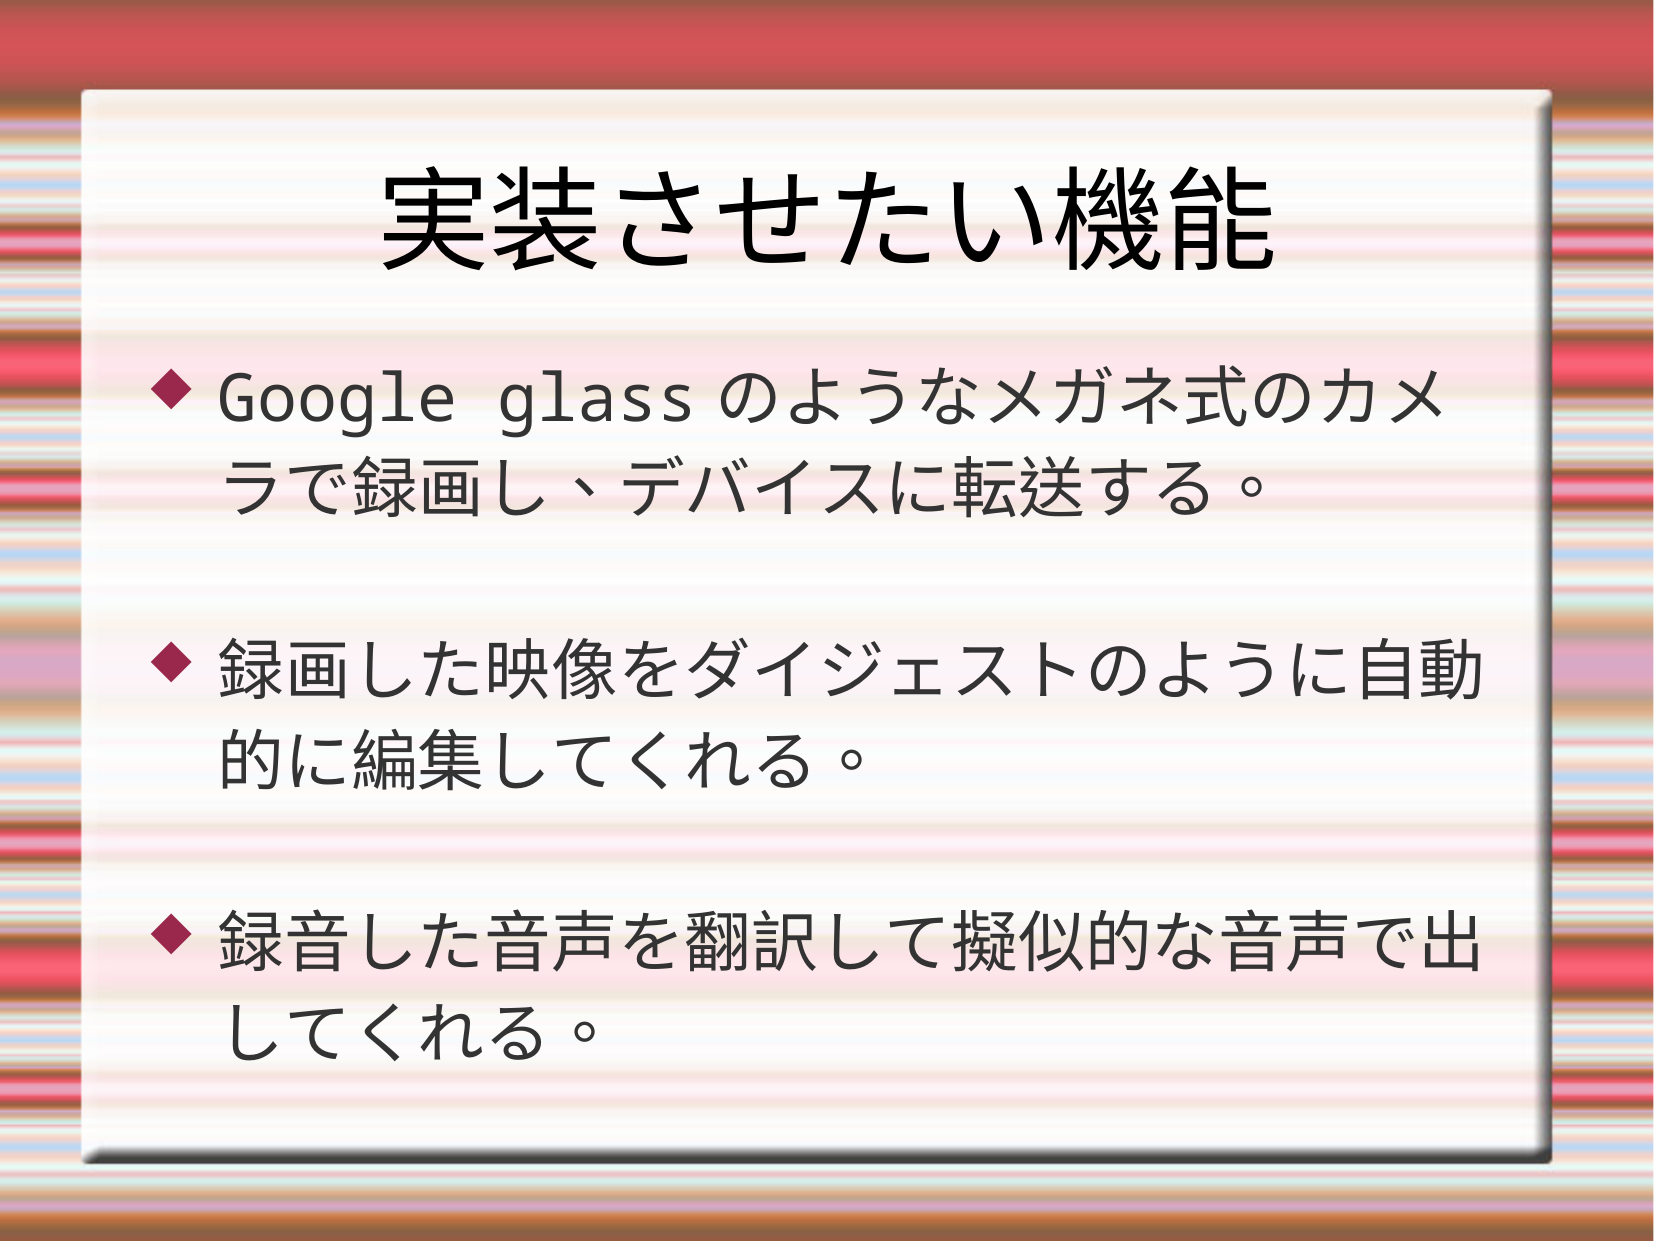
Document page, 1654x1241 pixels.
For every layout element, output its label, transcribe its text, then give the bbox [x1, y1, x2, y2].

picture [0, 0, 1654, 1241]
list Google glassのようなメガネ式のカメラで録画し、デバイスに転送する。 録画した映像をダイジェストのように自動的に編集してくれる。 録音した音声を翻訳して擬似的な音声で出してくれる。 [134, 350, 1516, 1070]
title 実装させたい機能 [121, 114, 1534, 322]
